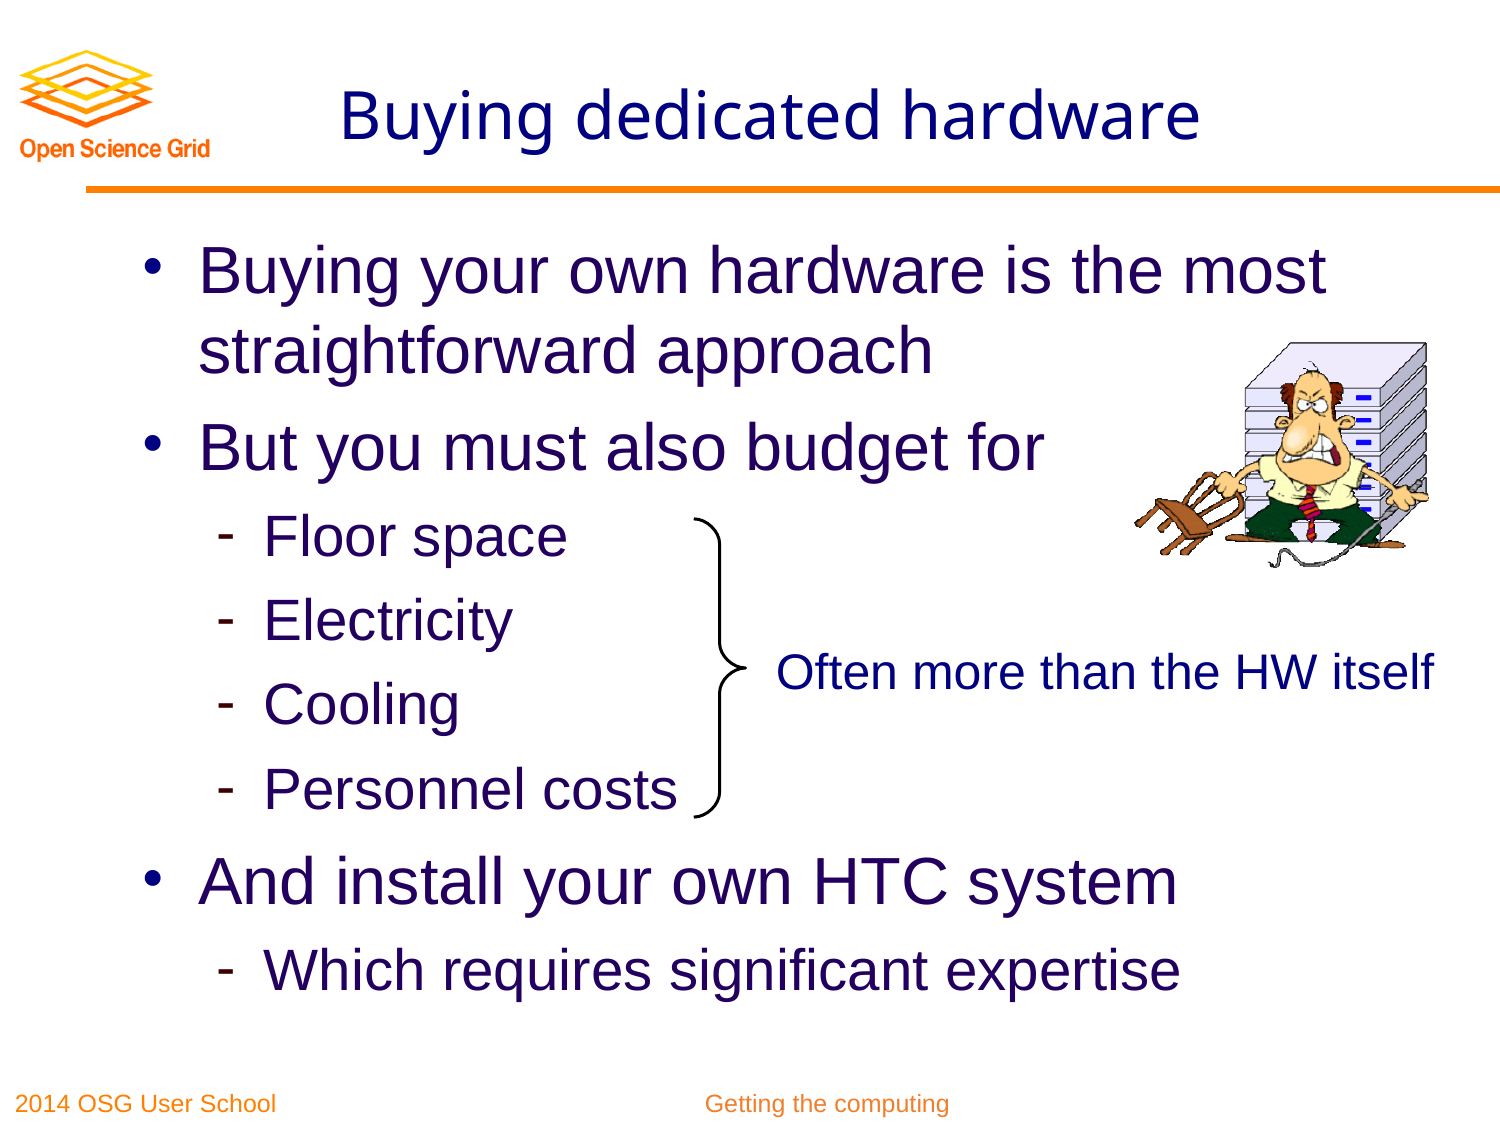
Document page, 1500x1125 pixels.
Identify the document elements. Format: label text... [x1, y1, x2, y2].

title Buying dedicated hardware [201, 11, 1342, 215]
picture [1134, 342, 1429, 568]
list Buying your own hardware is the most straightforward approach But you must also budget for Floor space Electricity Cooling Personnel costs And install your own HTC system Which requires significant expertise [127, 218, 1478, 1064]
text_box Often more than the HW itself [761, 632, 1451, 708]
picture [0, 27, 201, 179]
